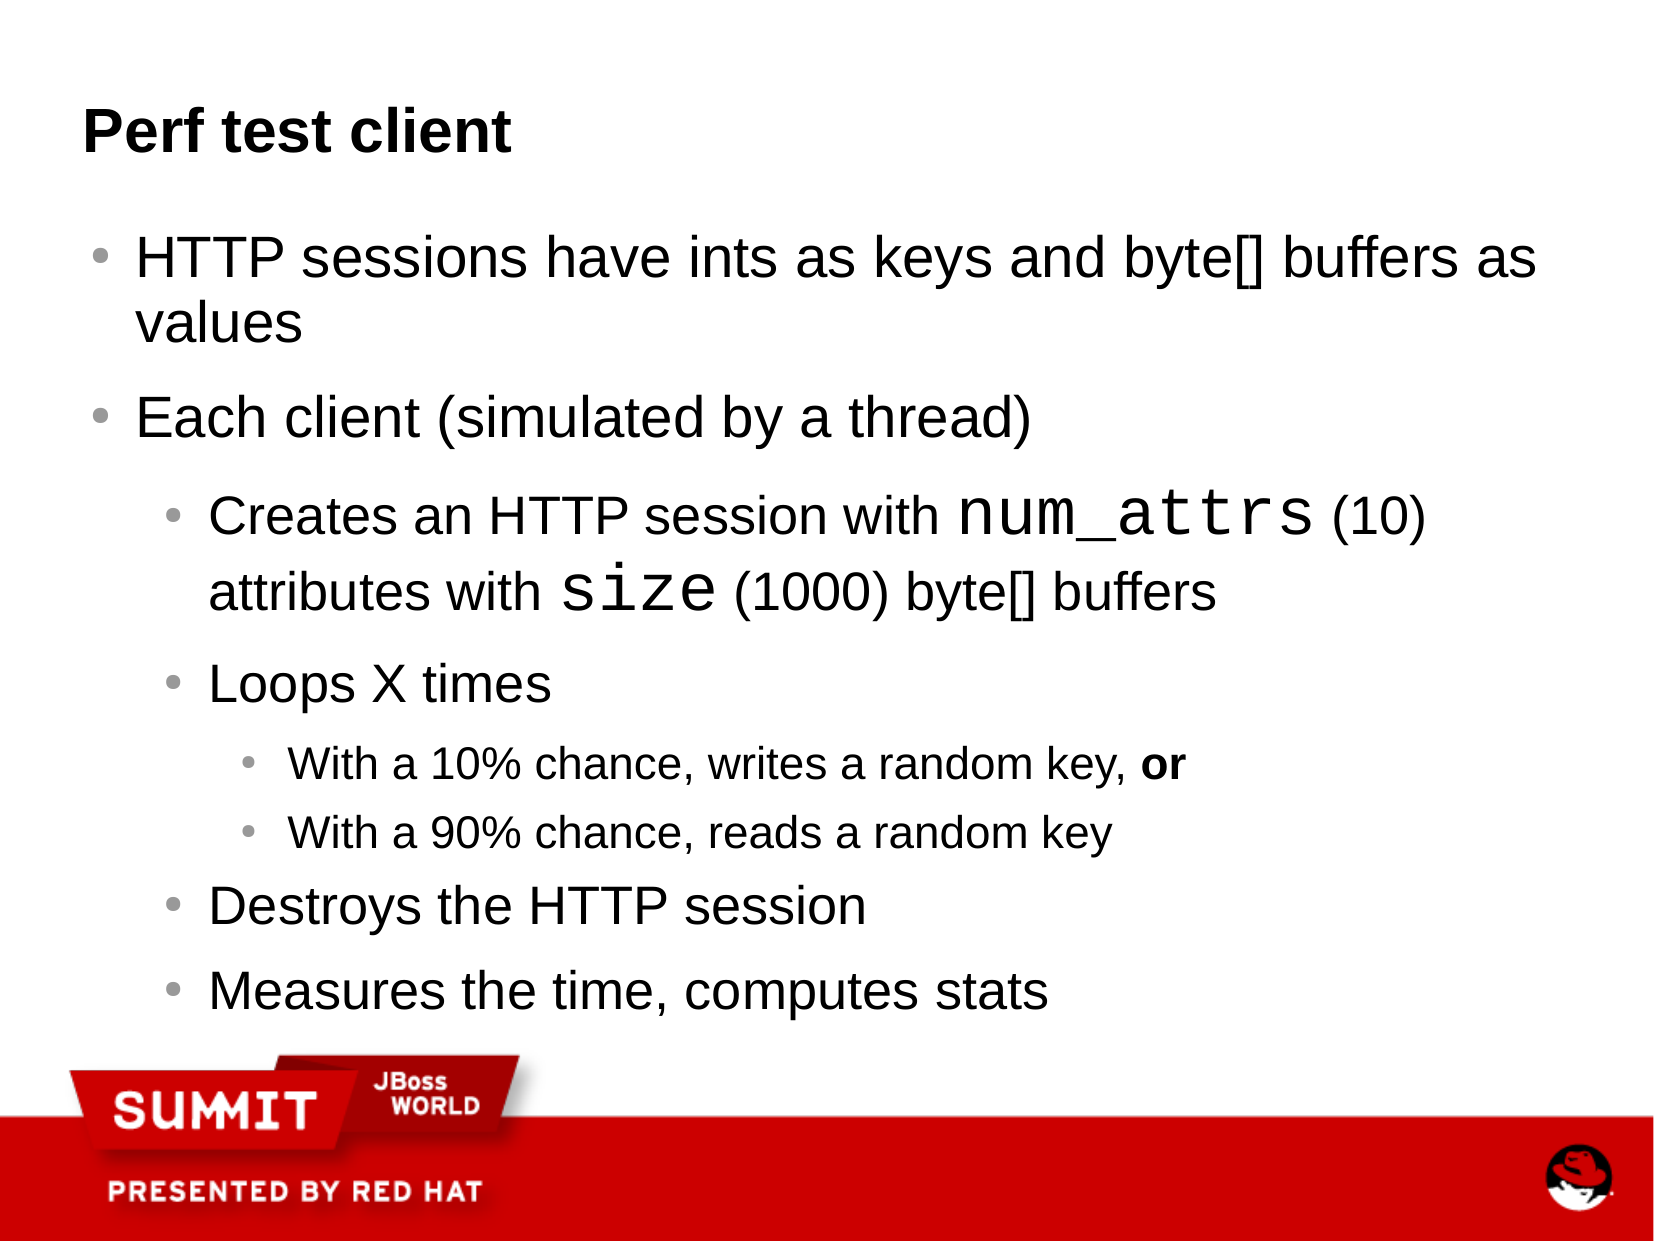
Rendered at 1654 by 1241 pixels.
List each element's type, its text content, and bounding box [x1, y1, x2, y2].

list HTTP sessions have ints as keys and byte[] buffers as values Each client (simulated by a thread) Creates an HTTP session with num_attrs (10) attributes with size (1000) byte[] buffers Loops X times With a 10% chance, writes a random key, or With a 90% chance, reads a random key Destroys the HTTP session Measures the time, computes stats [75, 225, 1564, 1029]
picture [0, 1043, 1654, 1241]
title Perf test client [82, 37, 1571, 226]
